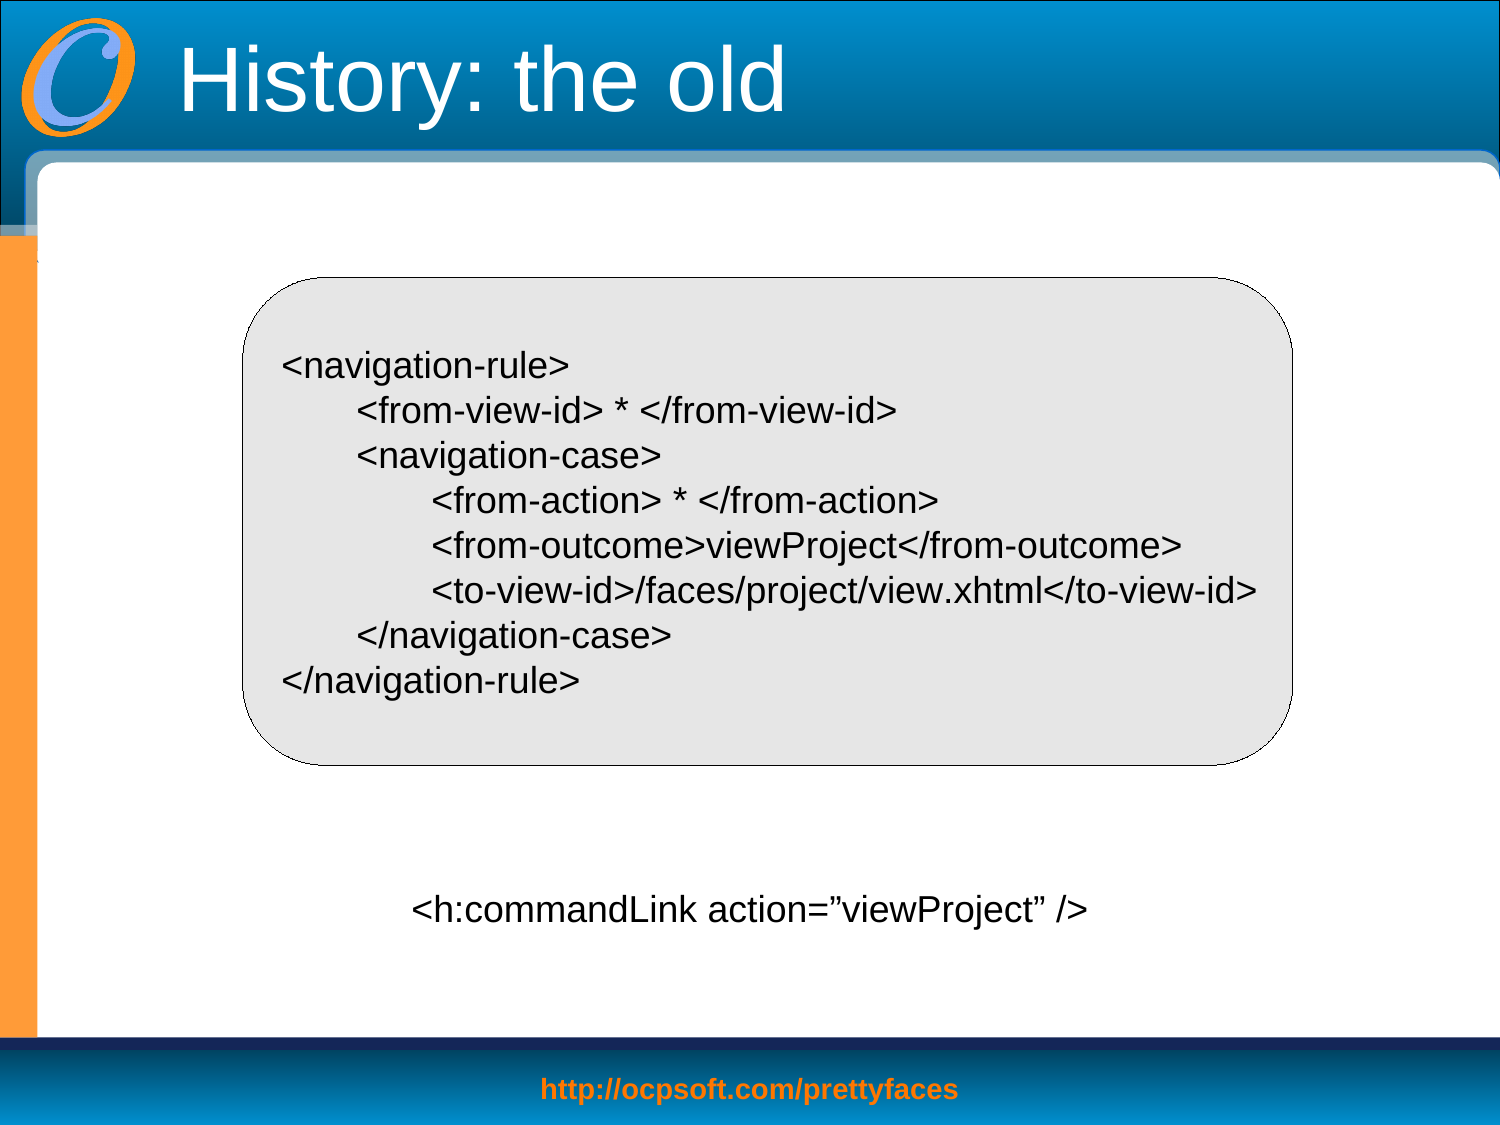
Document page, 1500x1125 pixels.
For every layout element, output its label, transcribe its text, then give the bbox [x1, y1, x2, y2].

text_box <navigation-rule> <from-view-id> * </from-view-id> <navigation-case> <from-action> * </from-action> <from-outcome>viewProject</from-outcome> <to-view-id>/faces/project/view.xhtml</to-view-id> </navigation-case> </navigation-rule> [242, 277, 1293, 766]
text_box <h:commandLink action=”viewProject” /> [225, 877, 1276, 938]
picture [22, 19, 135, 136]
title History: the old [162, 11, 1463, 138]
